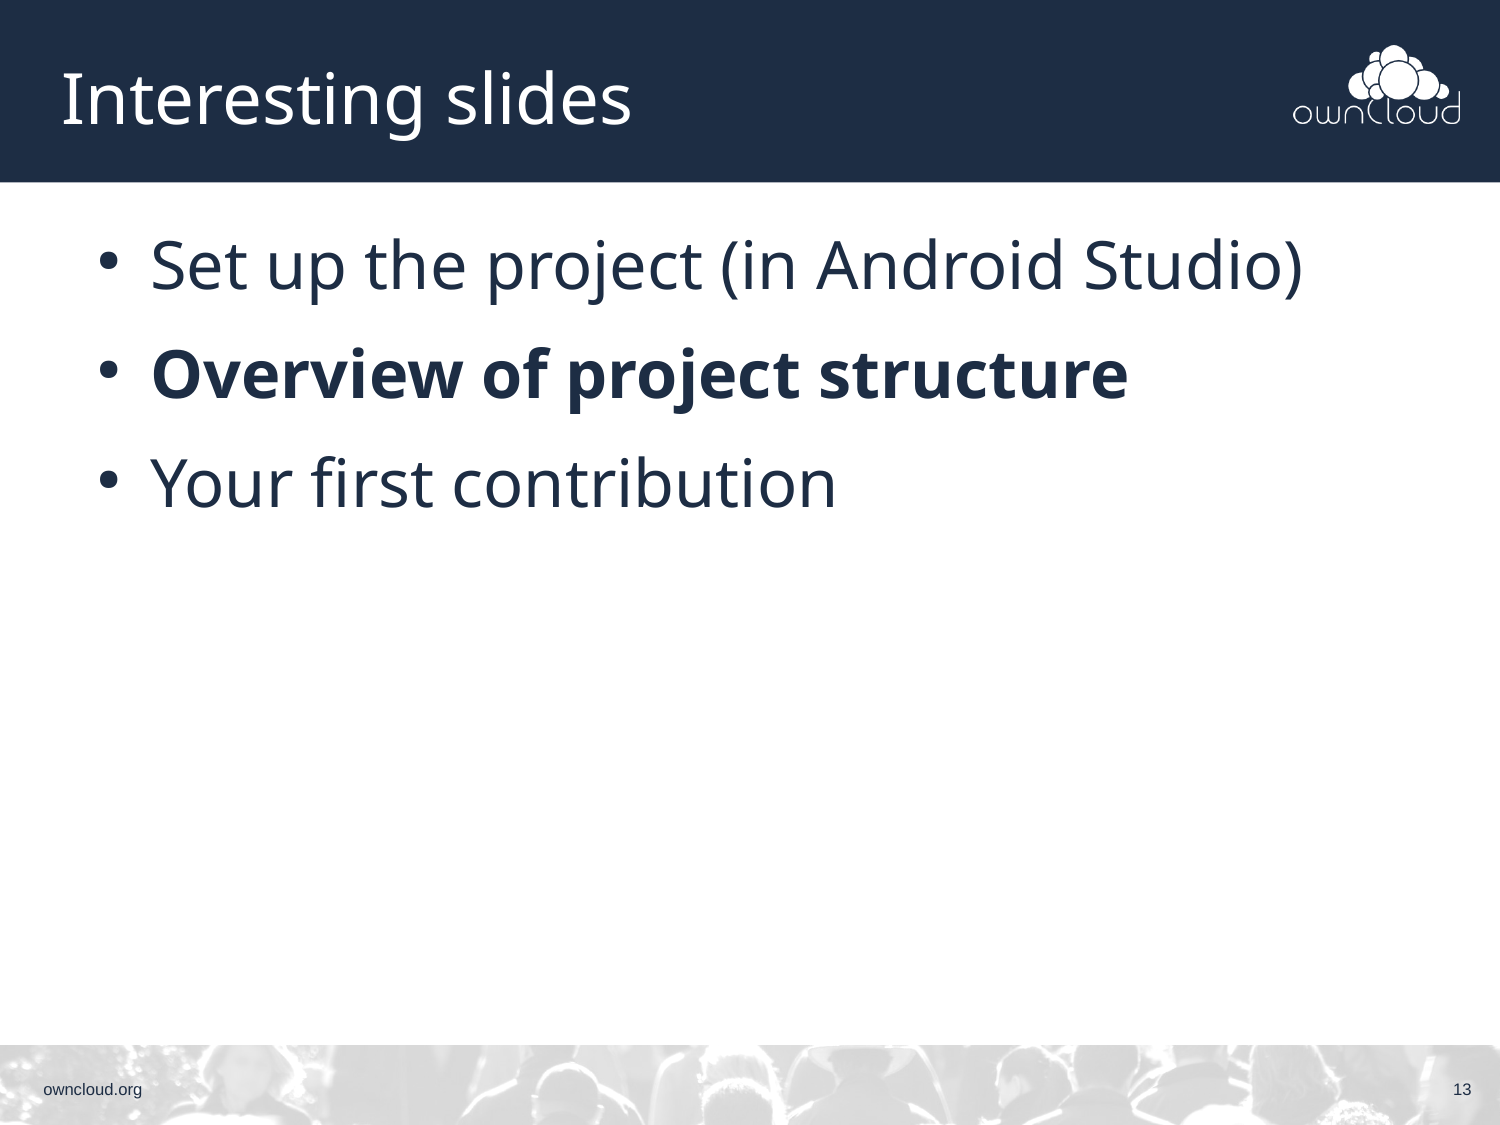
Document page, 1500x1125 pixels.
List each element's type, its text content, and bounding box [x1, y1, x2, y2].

picture [0, 1045, 1500, 1125]
picture [1293, 45, 1460, 124]
title Interesting slides [46, 5, 1258, 187]
list Set up the project (in Android Studio) Overview of project structure Your first contribution [46, 214, 1465, 1026]
